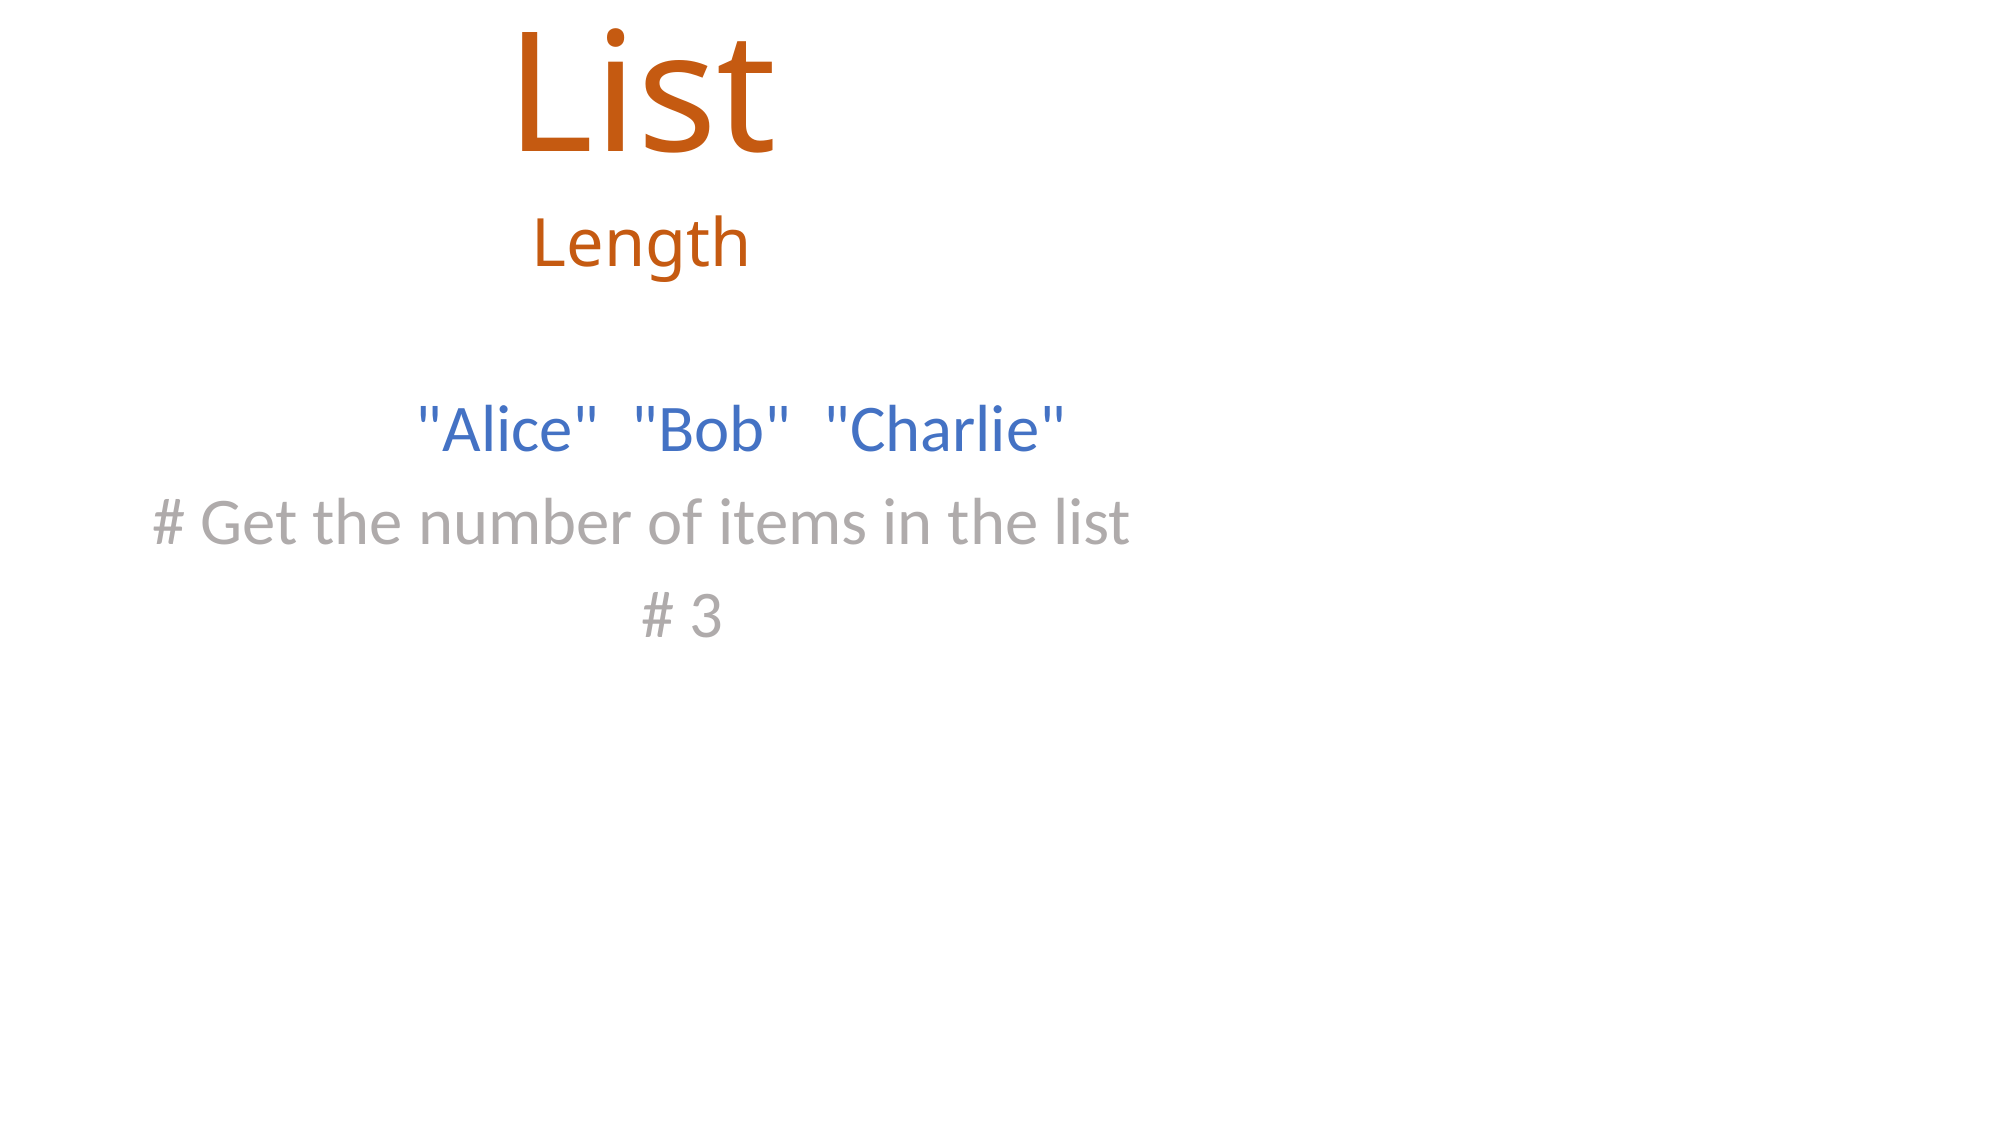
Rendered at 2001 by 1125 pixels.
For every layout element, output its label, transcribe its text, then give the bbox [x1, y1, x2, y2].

list List Length names = ["Alice", "Bob", "Charlie"] # Get the number of items in the list print(len(names)) # 3 [137, 0, 1863, 1014]
